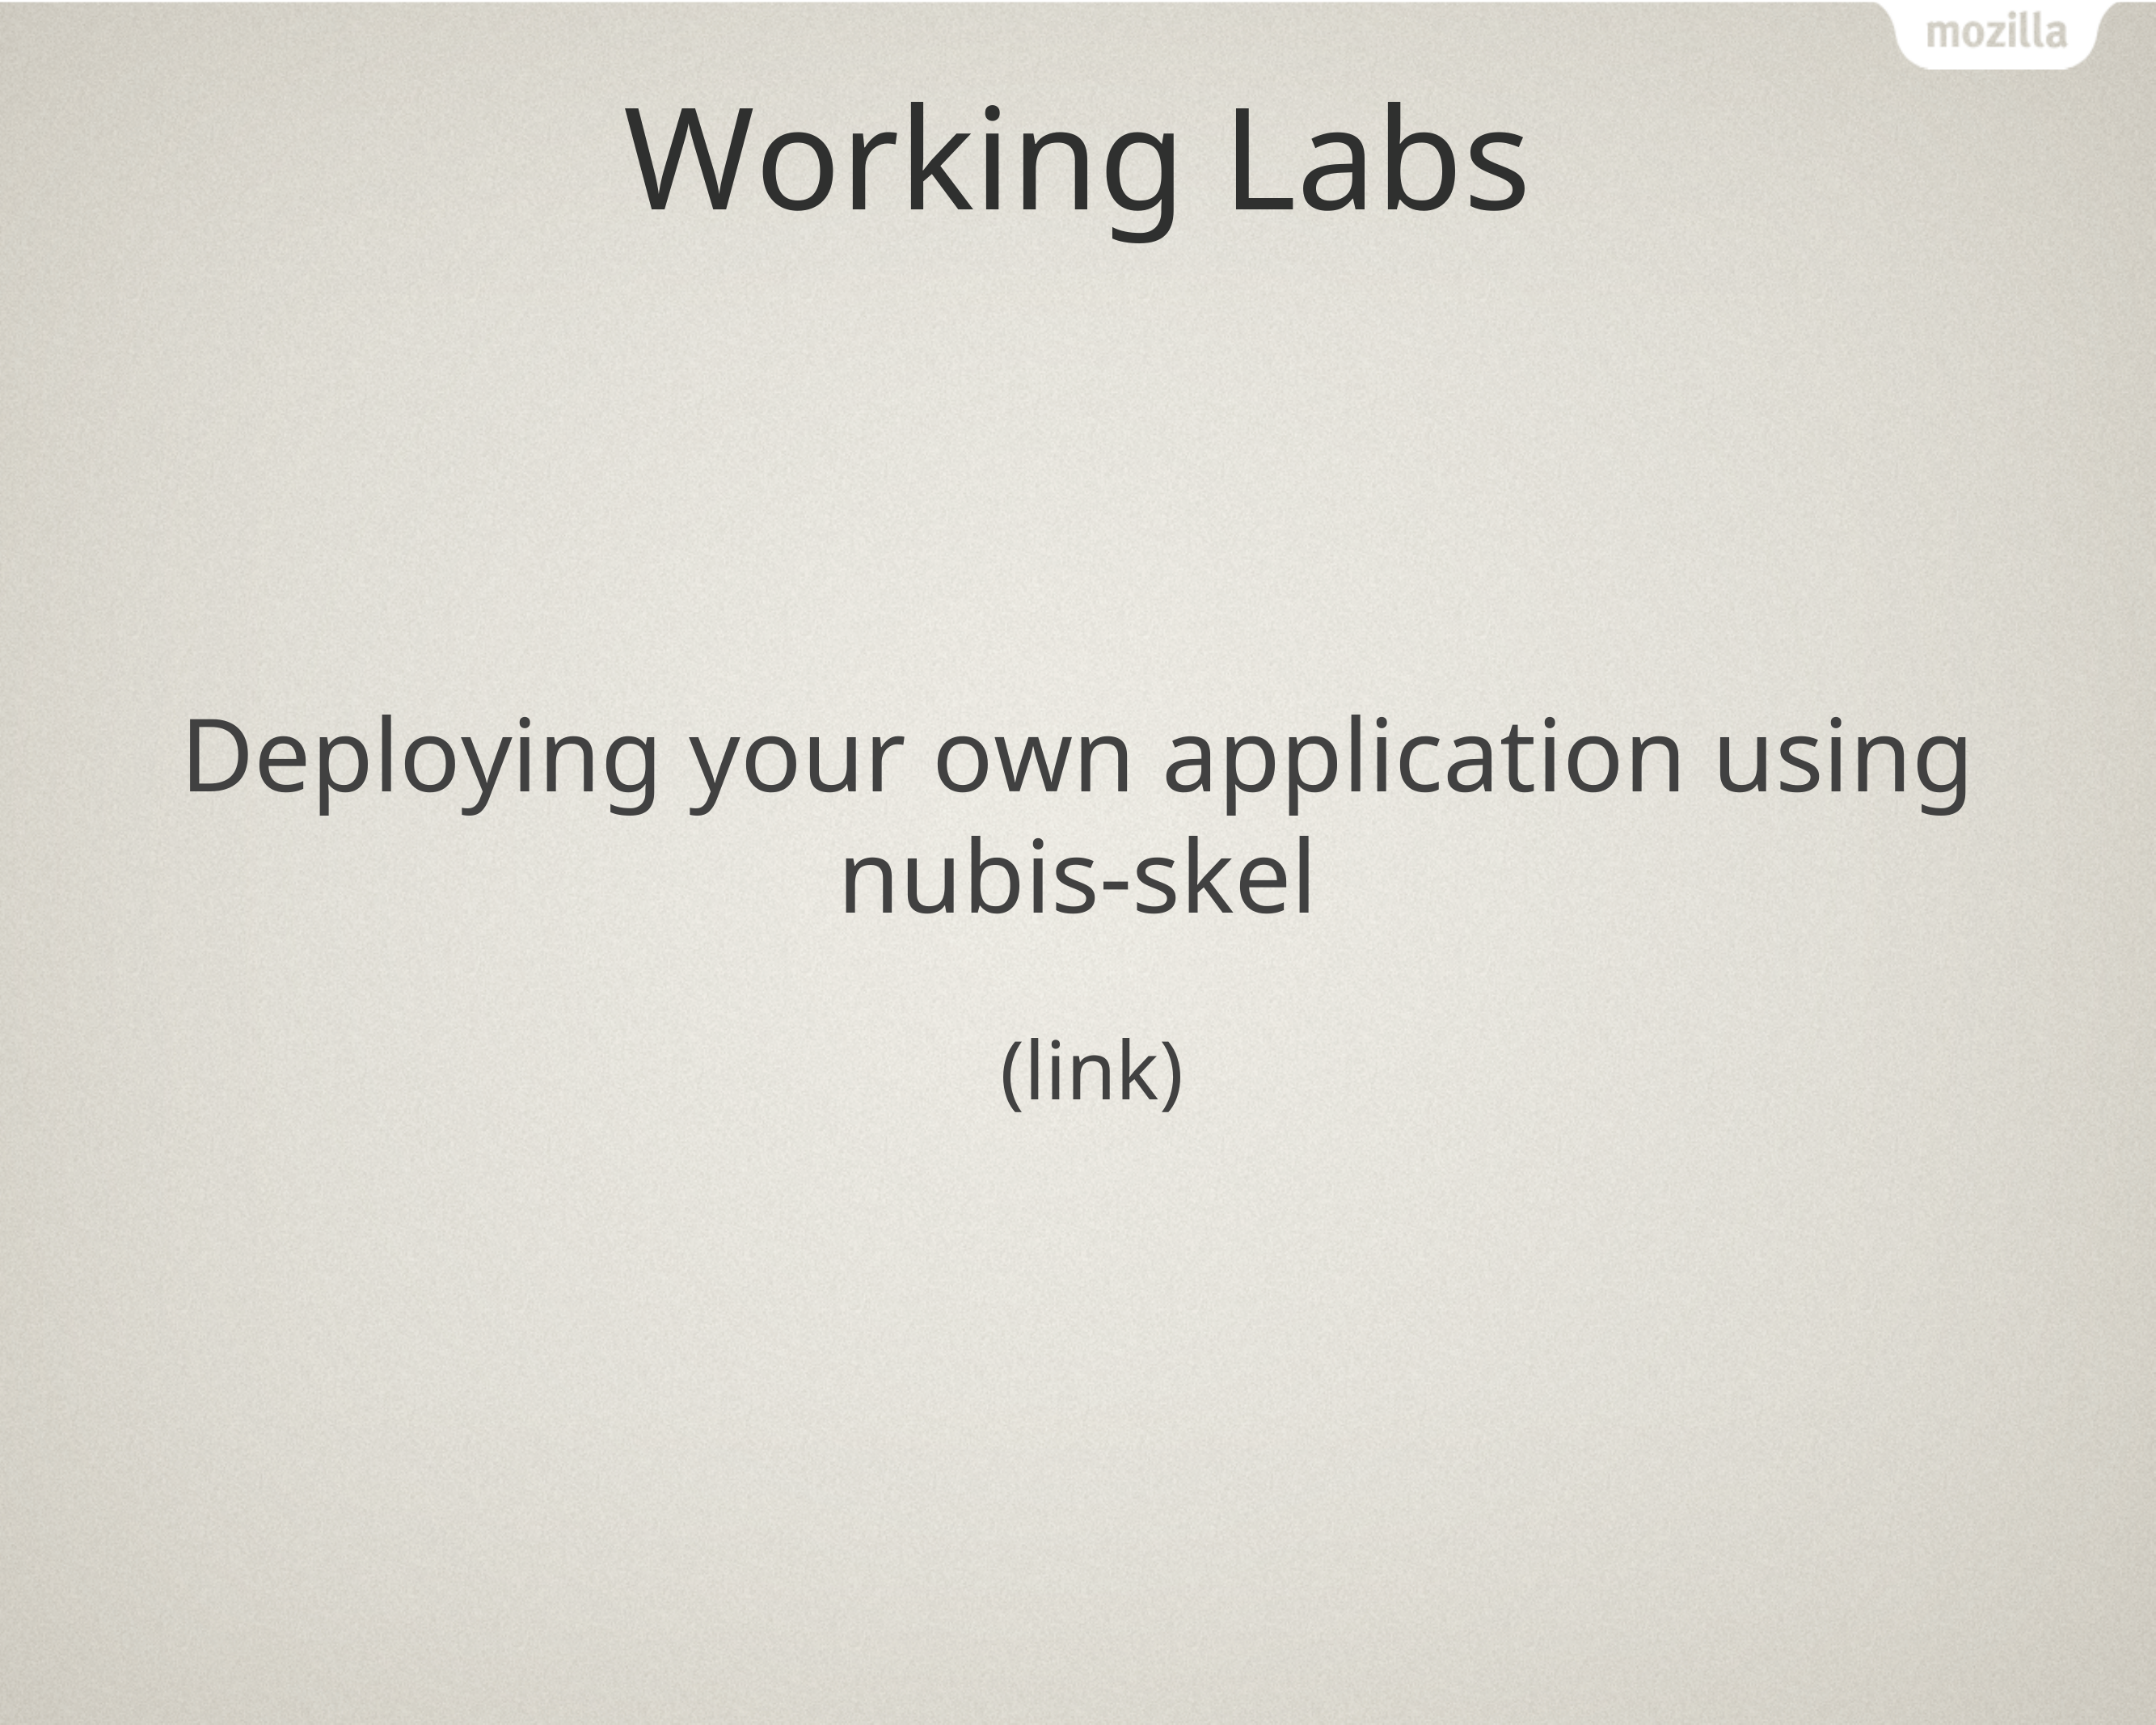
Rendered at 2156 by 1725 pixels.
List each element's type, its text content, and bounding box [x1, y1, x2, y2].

title Working Labs [58, 45, 2097, 261]
picture [0, 0, 2156, 1725]
subtitle Deploying your own application using nubis-skel (link) [108, 403, 2048, 1404]
